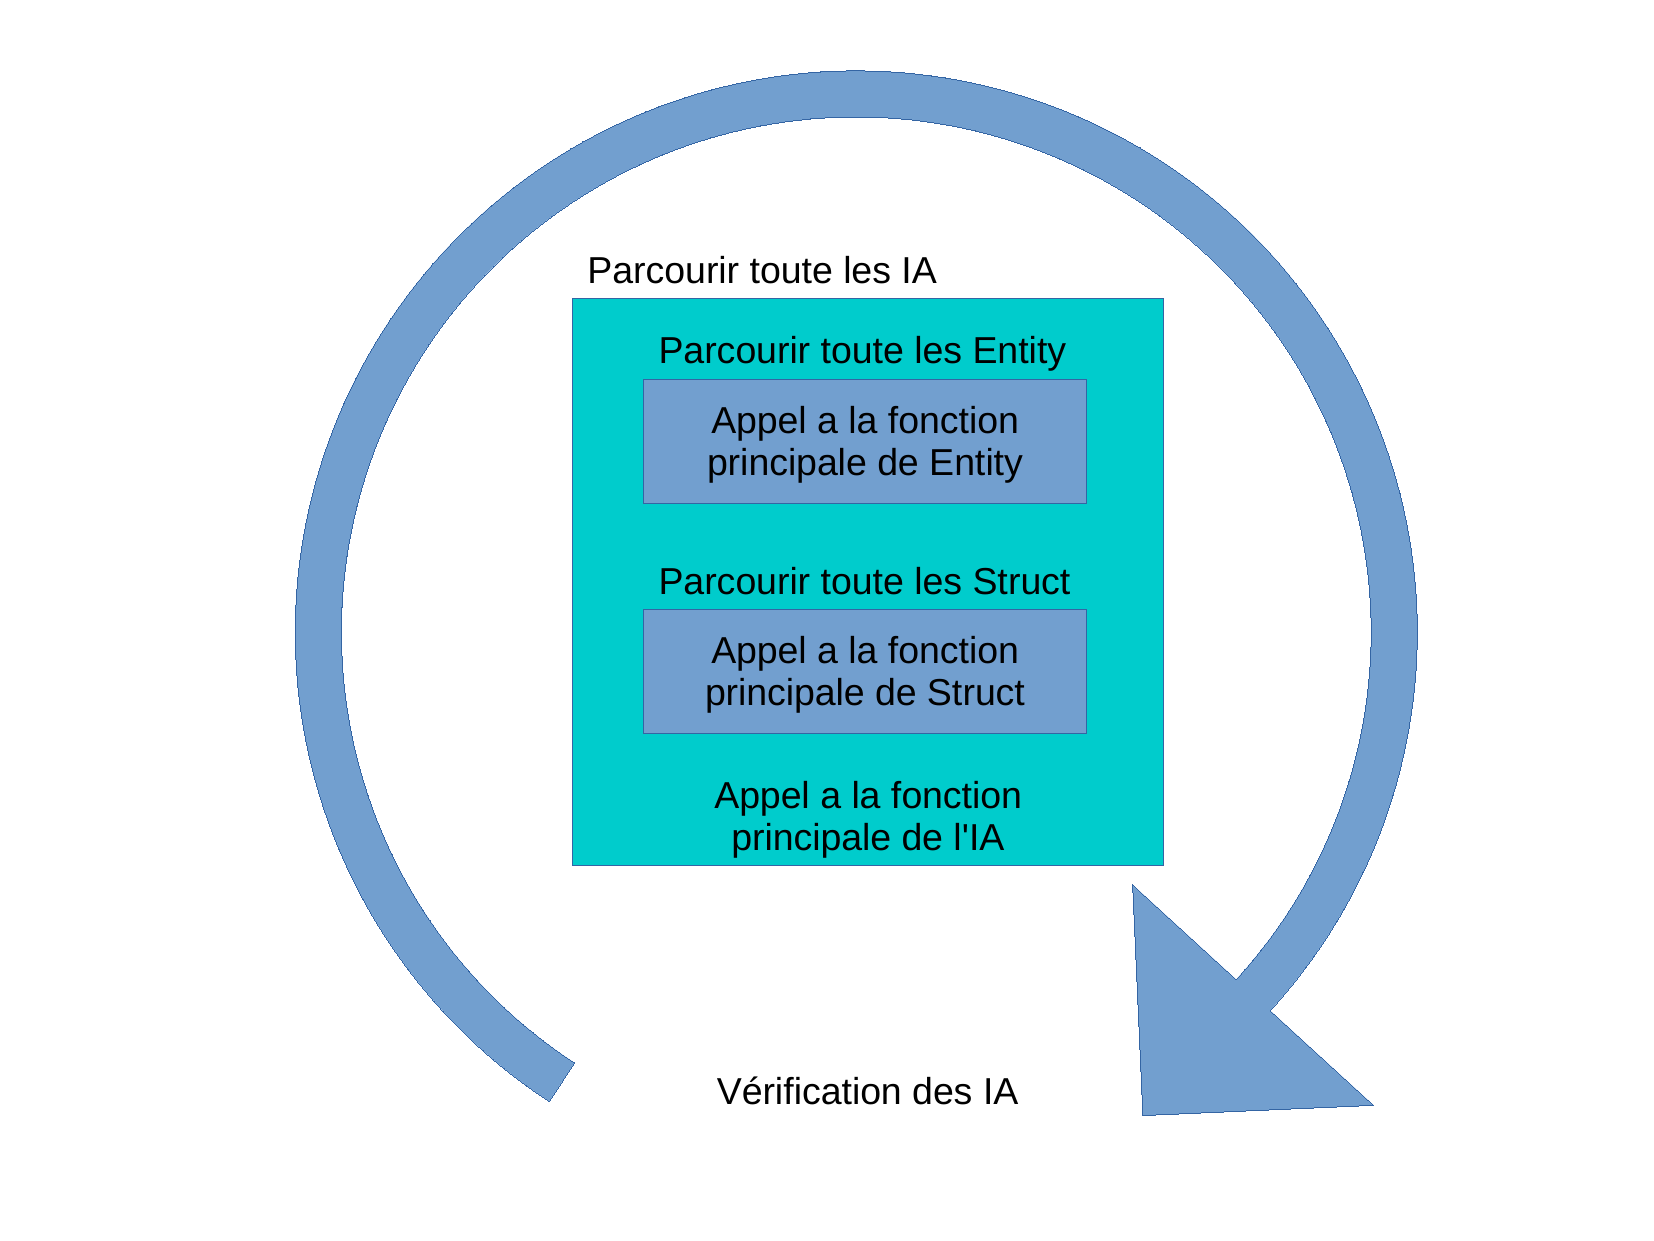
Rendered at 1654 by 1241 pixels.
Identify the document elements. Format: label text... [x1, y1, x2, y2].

text_box Parcourir toute les Entity [643, 322, 1082, 379]
text_box Appel a la fonction principale de l'IA [572, 298, 1164, 866]
text_box Appel a la fonction principale de Struct [643, 609, 1087, 734]
text_box Vérification des IA [702, 1062, 1034, 1120]
text_box Parcourir toute les Struct [643, 552, 1086, 609]
text_box Appel a la fonction principale de Entity [643, 379, 1087, 504]
text_box [295, 70, 1418, 1116]
text_box Parcourir toute les IA [572, 242, 953, 299]
